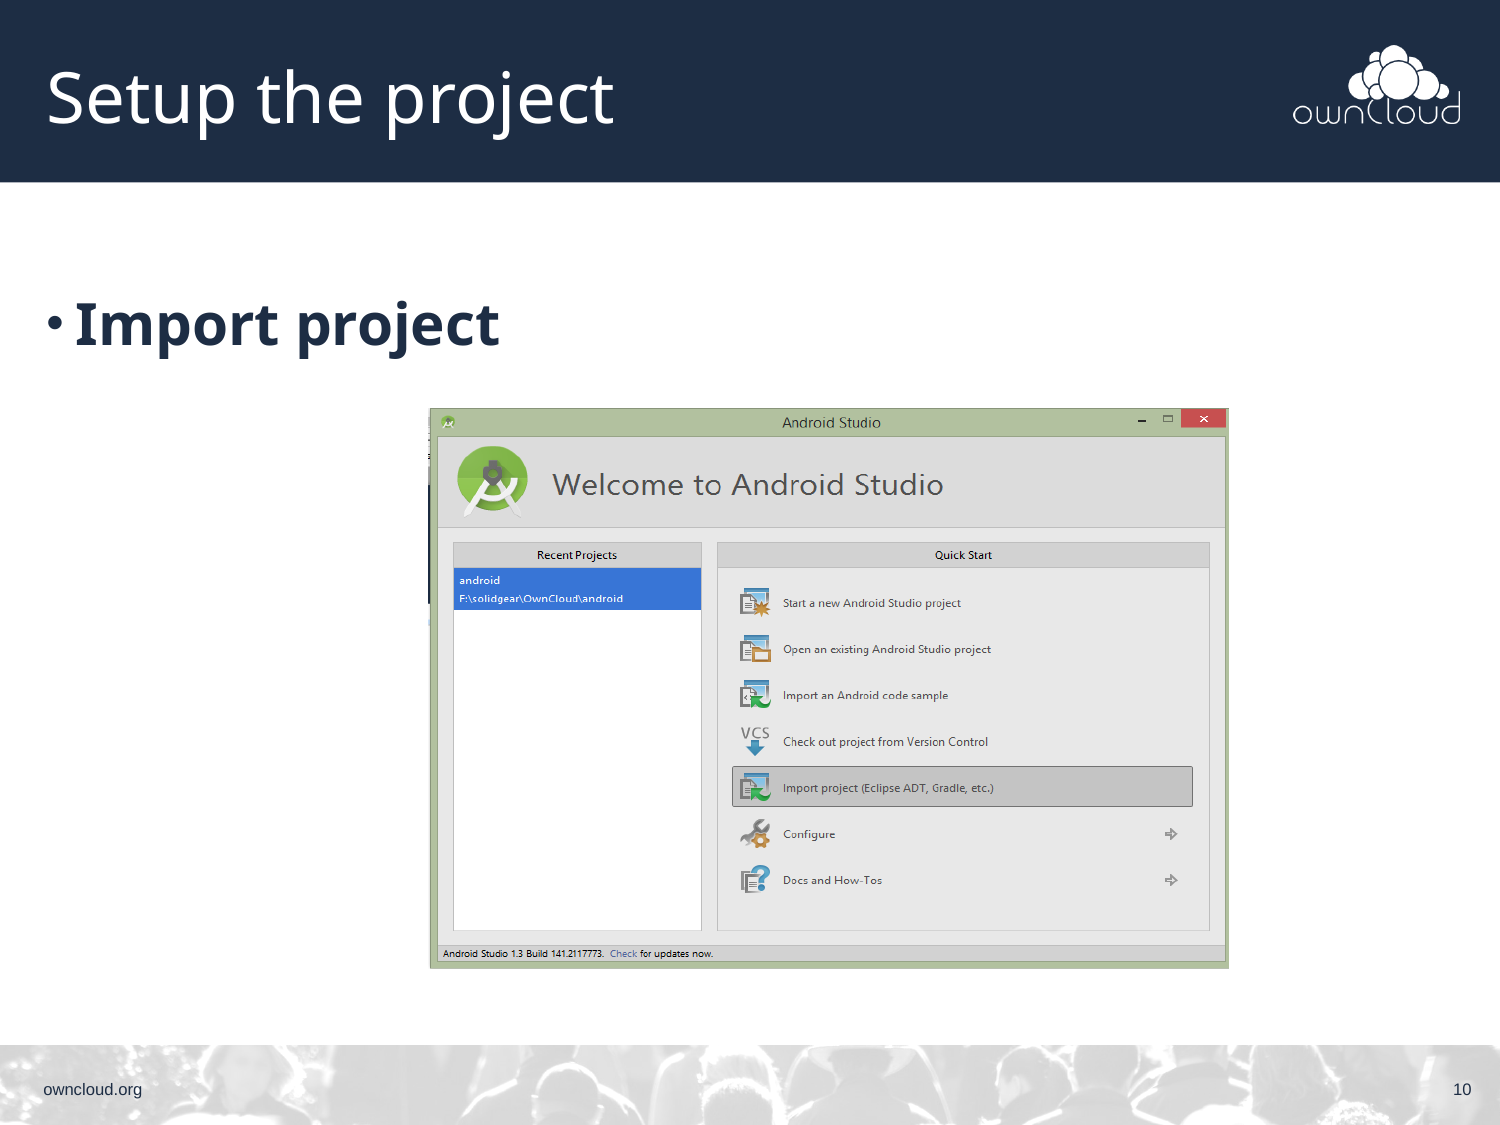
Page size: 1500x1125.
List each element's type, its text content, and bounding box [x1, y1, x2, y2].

picture [0, 1045, 1500, 1125]
title Setup the project [46, 5, 1258, 187]
picture [1293, 45, 1460, 124]
picture [428, 408, 1229, 969]
list Import project [46, 214, 1465, 1026]
